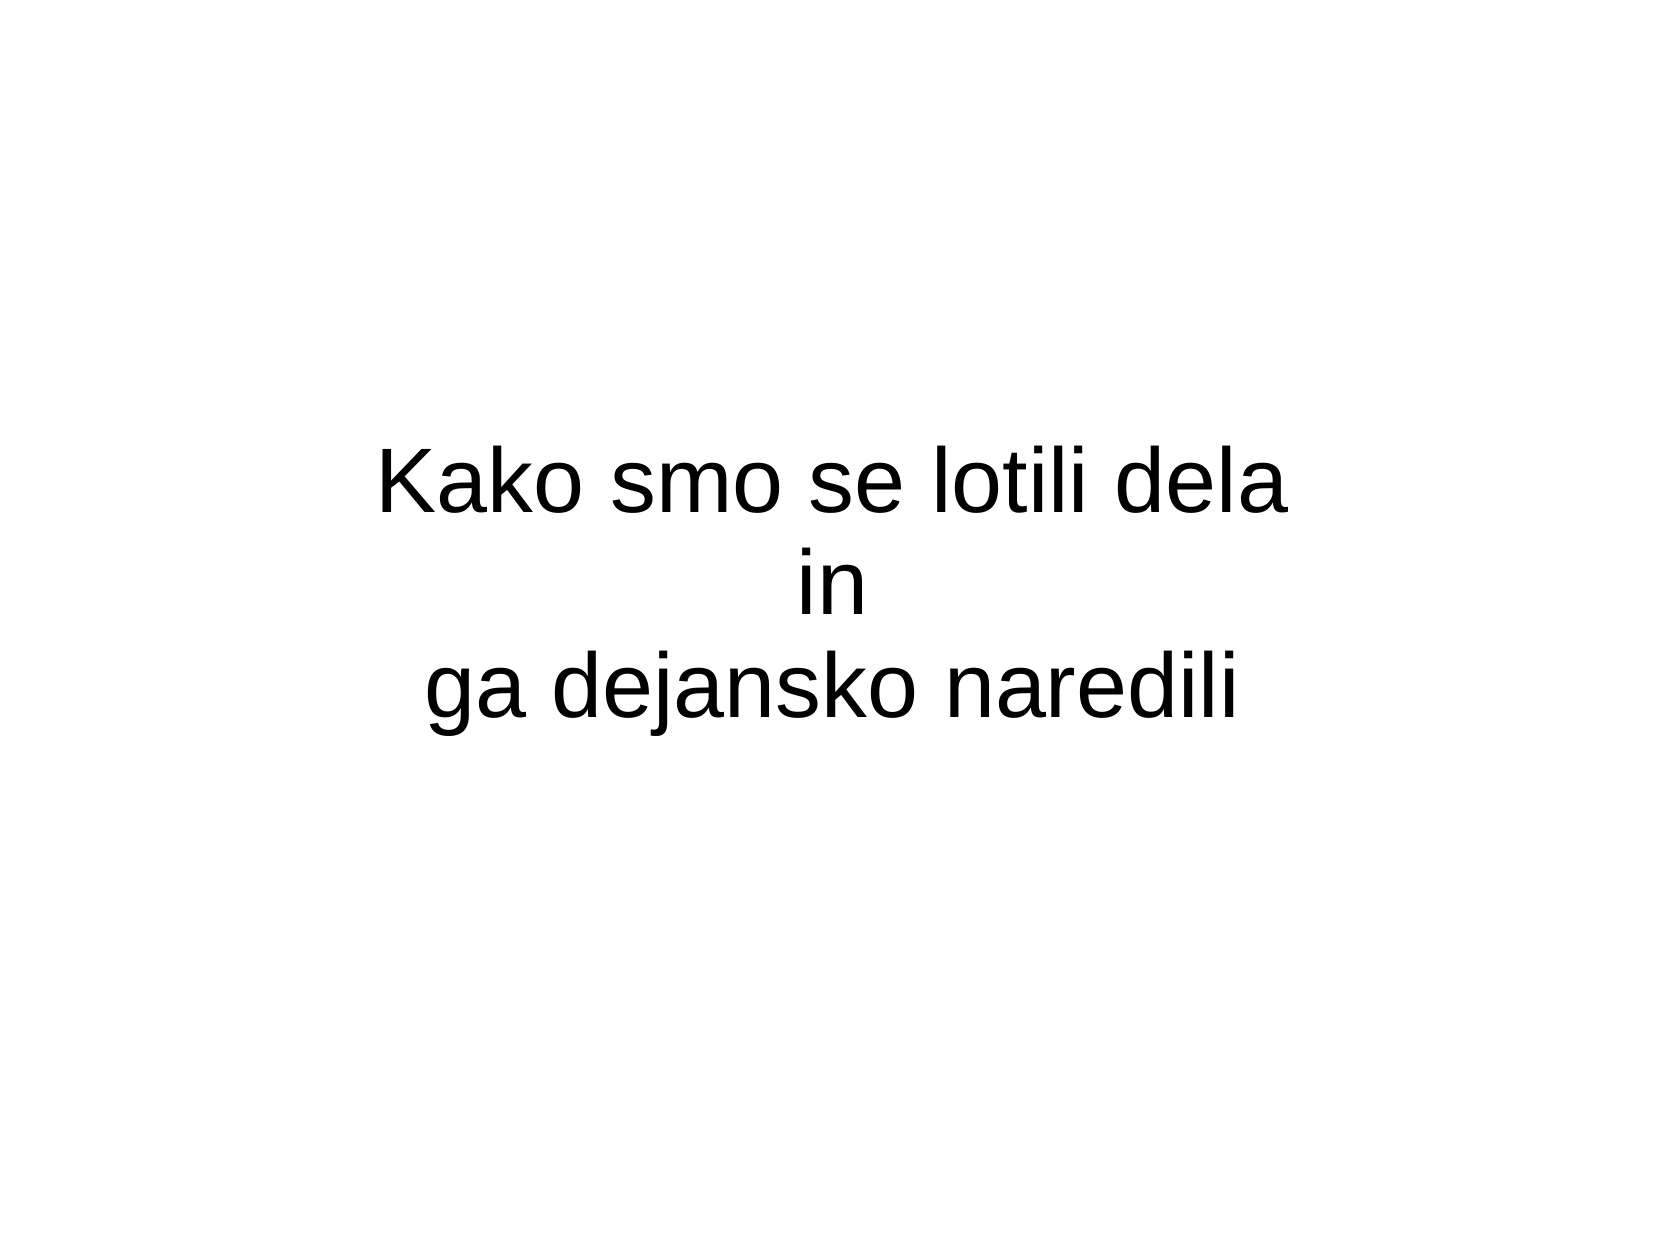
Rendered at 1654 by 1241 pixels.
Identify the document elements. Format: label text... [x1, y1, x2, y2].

title Kako smo se lotili dela in ga dejansko naredili [88, 429, 1577, 737]
